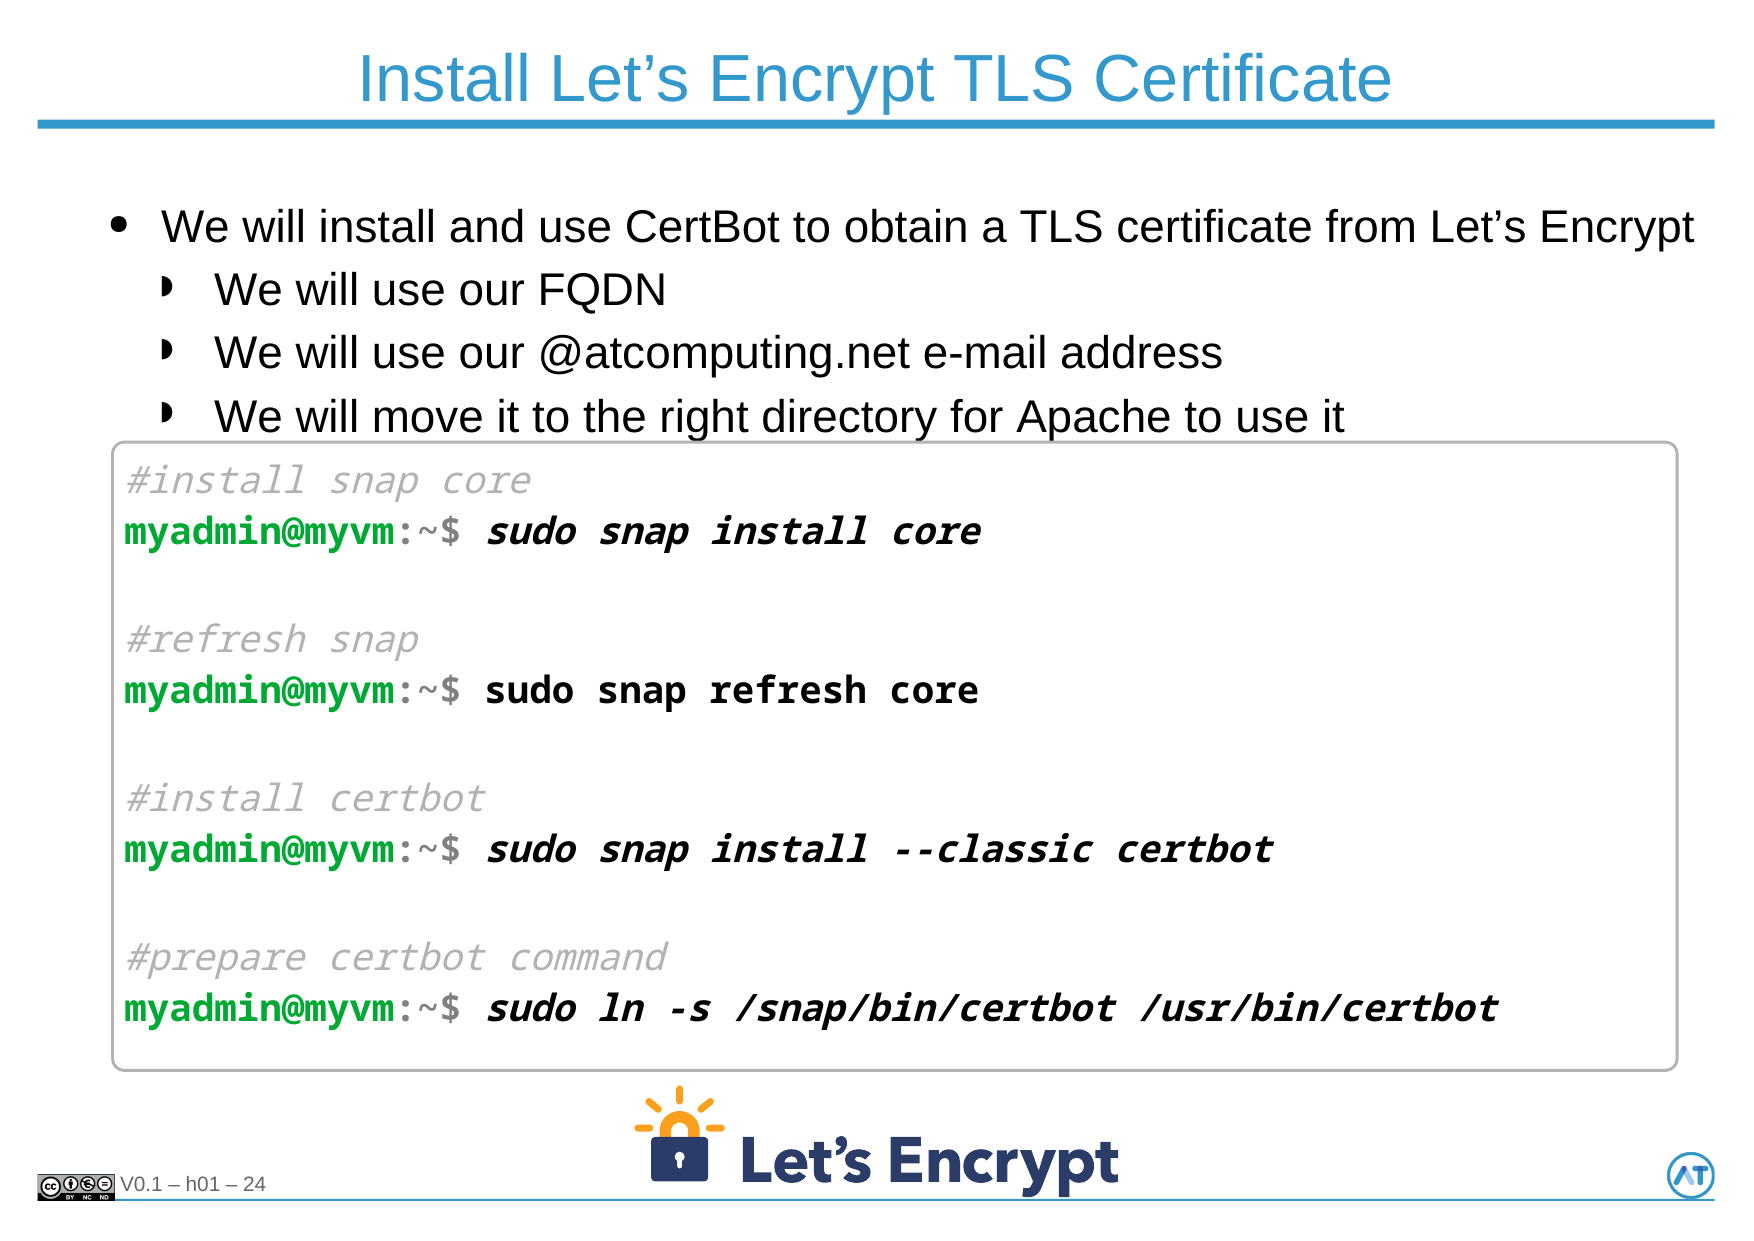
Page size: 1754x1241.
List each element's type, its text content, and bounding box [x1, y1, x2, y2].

text_box #install snap core myadmin@myvm:~$ sudo snap install core #refresh snap myadmin@myvm:~$ sudo snap refresh core #install certbot myadmin@myvm:~$ sudo snap install --classic certbot #prepare certbot command myadmin@myvm:~$ sudo ln -s /snap/bin/certbot /usr/bin/certbot [112, 442, 1678, 1071]
picture [632, 1082, 1120, 1201]
title Install Let’s Encrypt TLS Certificate [37, 37, 1715, 120]
picture [37, 1174, 115, 1201]
text_box We will install and use CertBot to obtain a TLS certificate from Let’s Encrypt We will use our FQDN We will use our @atcomputing.net e-mail address We will move it to the right directory for Apache to use it [90, 200, 1715, 488]
picture [1667, 1152, 1715, 1199]
